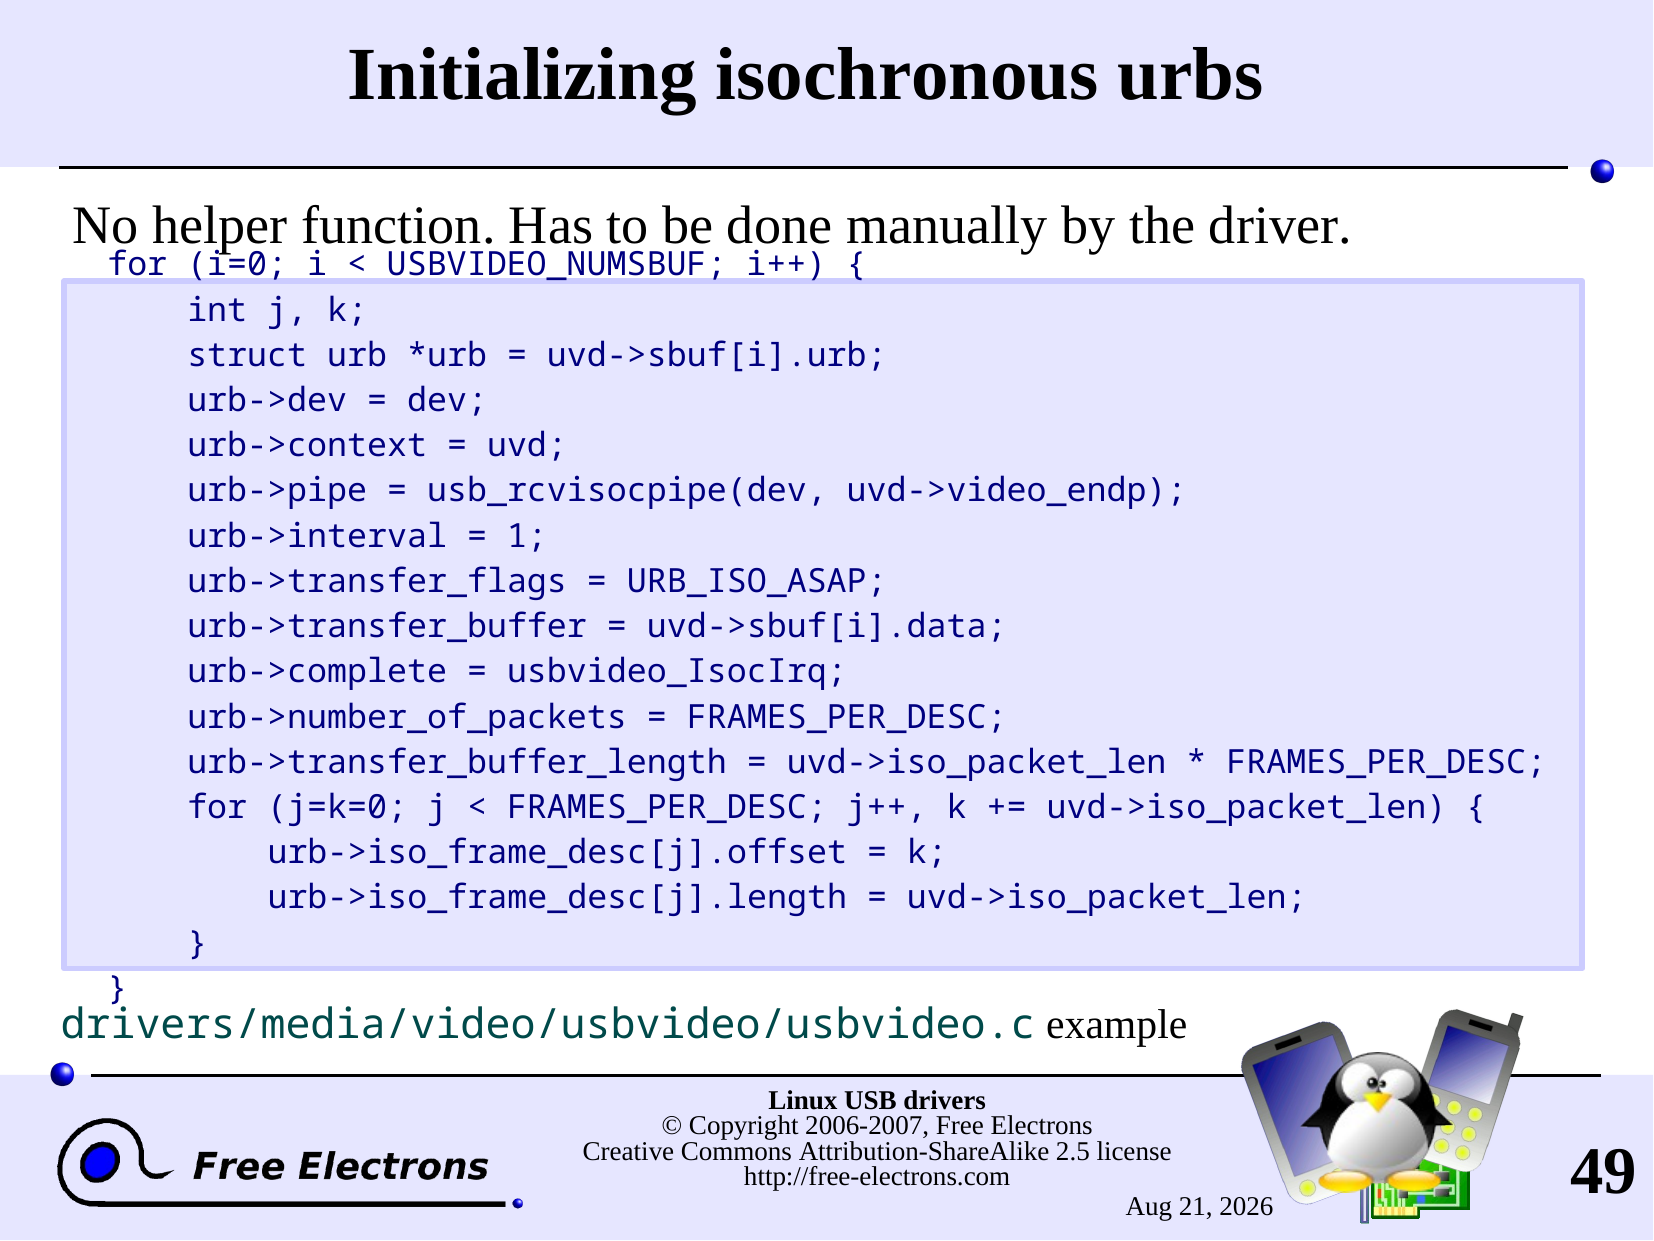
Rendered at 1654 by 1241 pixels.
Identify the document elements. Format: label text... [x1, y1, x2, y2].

picture [1225, 983, 1538, 1241]
text_box for (i=0; i < USBVIDEO_NUMSBUF; i++) { int j, k; struct urb *urb = uvd->sbuf[i].urb; urb->dev = dev; urb->context = uvd; urb->pipe = usb_rcvisocpipe(dev, uvd->video_endp); urb->interval = 1; urb->transfer_flags = URB_ISO_ASAP; urb->transfer_buffer = uvd->sbuf[i].data; urb->complete = usbvideo_IsocIrq; urb->number_of_packets = FRAMES_PER_DESC; urb->transfer_buffer_length = uvd->iso_packet_len * FRAMES_PER_DESC; for (j=k=0; j < FRAMES_PER_DESC; j++, k += uvd->iso_packet_len) { urb->iso_frame_desc[j].offset = k; urb->iso_frame_desc[j].length = uvd->iso_packet_len; } } [64, 280, 1583, 969]
picture [50, 1107, 527, 1216]
title Initializing isochronous urbs [60, 25, 1551, 124]
list No helper function. Has to be done manually by the driver. [54, 194, 1467, 286]
text_box drivers/media/video/usbvideo/usbvideo.c example [60, 994, 1198, 1046]
